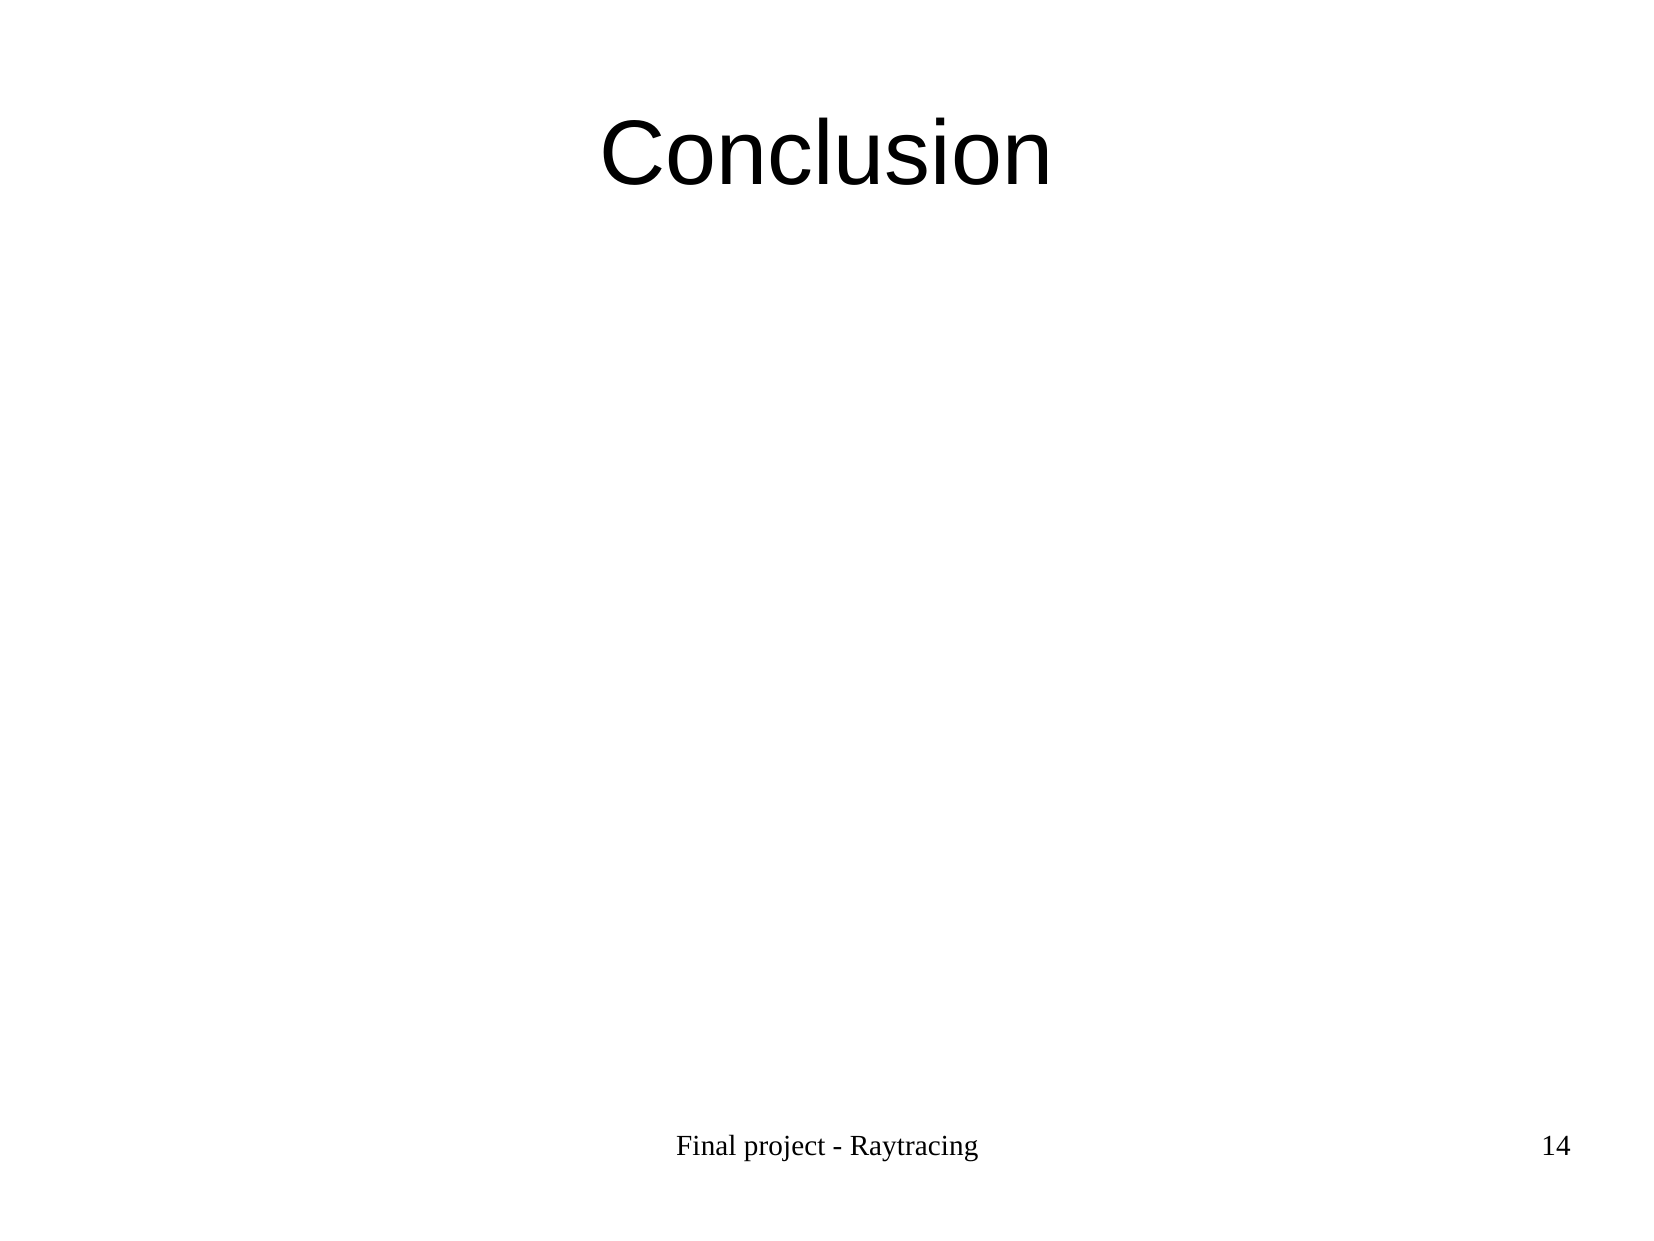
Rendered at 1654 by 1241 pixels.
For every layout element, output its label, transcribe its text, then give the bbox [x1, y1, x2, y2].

title Conclusion [82, 49, 1571, 257]
